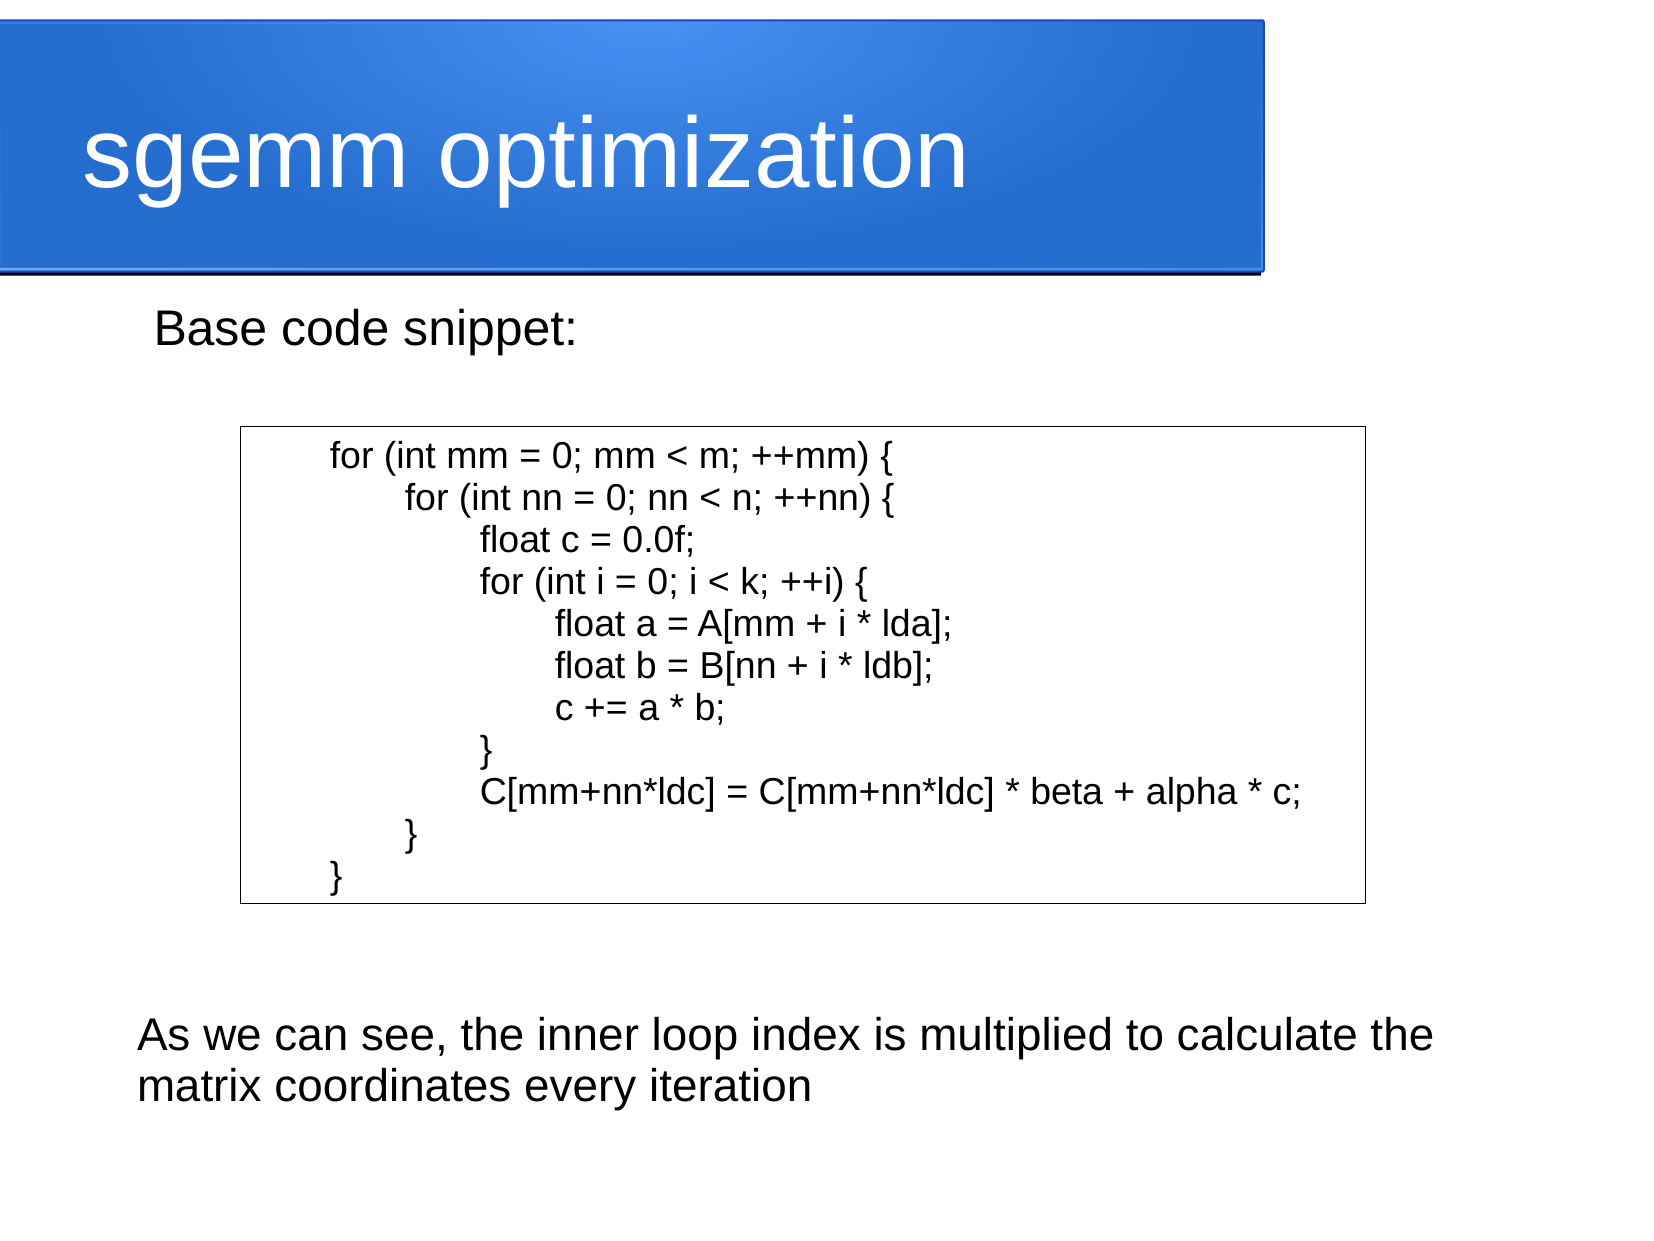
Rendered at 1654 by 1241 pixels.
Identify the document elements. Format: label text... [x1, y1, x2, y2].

list Base code snippet: [82, 300, 1538, 1020]
text_box As we can see, the inner loop index is multiplied to calculate the matrix coordinates every iteration [122, 1001, 1536, 1120]
text_box for (int mm = 0; mm < m; ++mm) { for (int nn = 0; nn < n; ++nn) { float c = 0.0f; for (int i = 0; i < k; ++i) { float a = A[mm + i * lda]; float b = B[nn + i * ldb]; c += a * b; } C[mm+nn*ldc] = C[mm+nn*ldc] * beta + alpha * c; } } [240, 426, 1366, 904]
title sgemm optimization [82, 49, 1250, 257]
